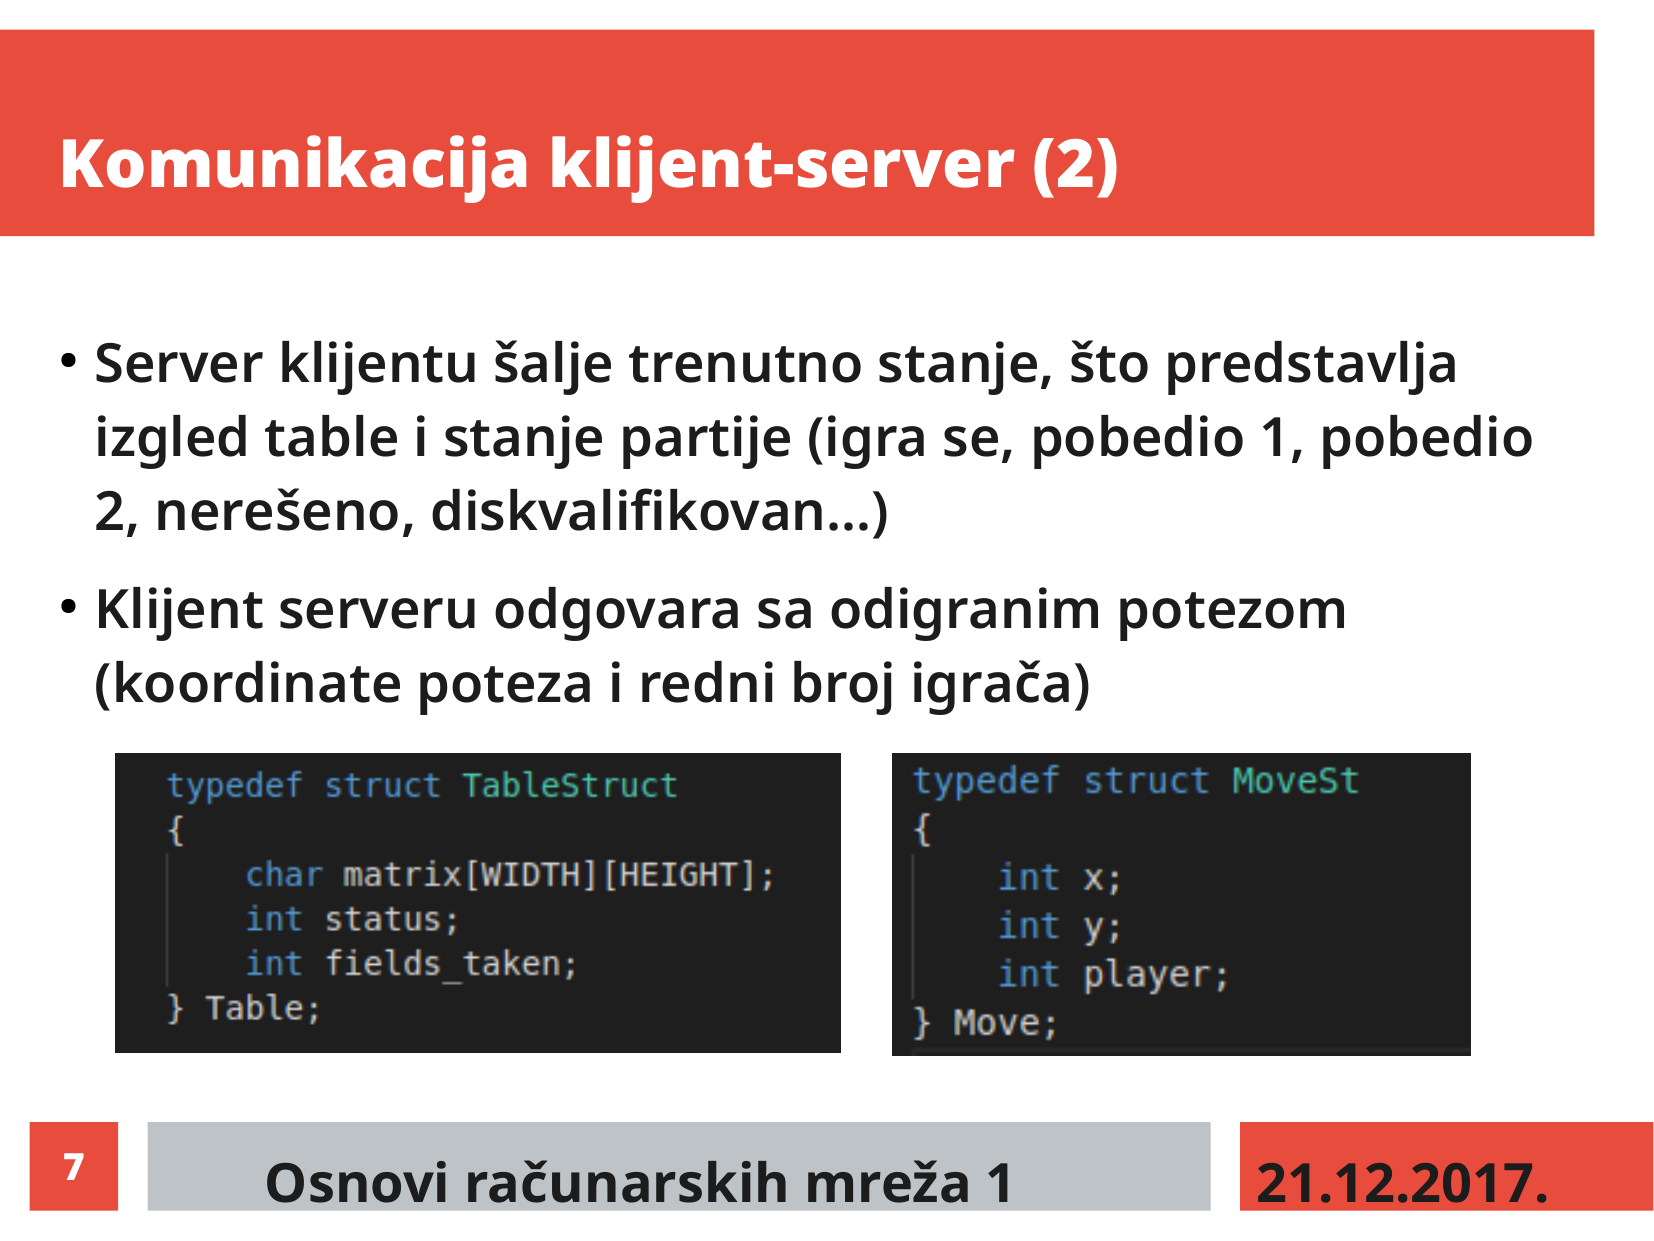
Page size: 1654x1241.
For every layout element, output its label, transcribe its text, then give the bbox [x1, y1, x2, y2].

picture [115, 753, 841, 1053]
title Komunikacija klijent-server (2) [59, 59, 1595, 207]
text_box 21.12.2017. [1256, 1144, 1634, 1220]
text_box Osnovi računarskih mreža 1 [265, 1144, 1132, 1205]
list Server klijentu šalje trenutno stanje, što predstavlja izgled table i stanje partije (igra se, pobedio 1, pobedio 2, nerešeno, diskvalifikovan…) Klijent serveru odgovara sa odigranim potezom (koordinate poteza i redni broj igrača) [59, 324, 1565, 1093]
picture [892, 753, 1471, 1056]
